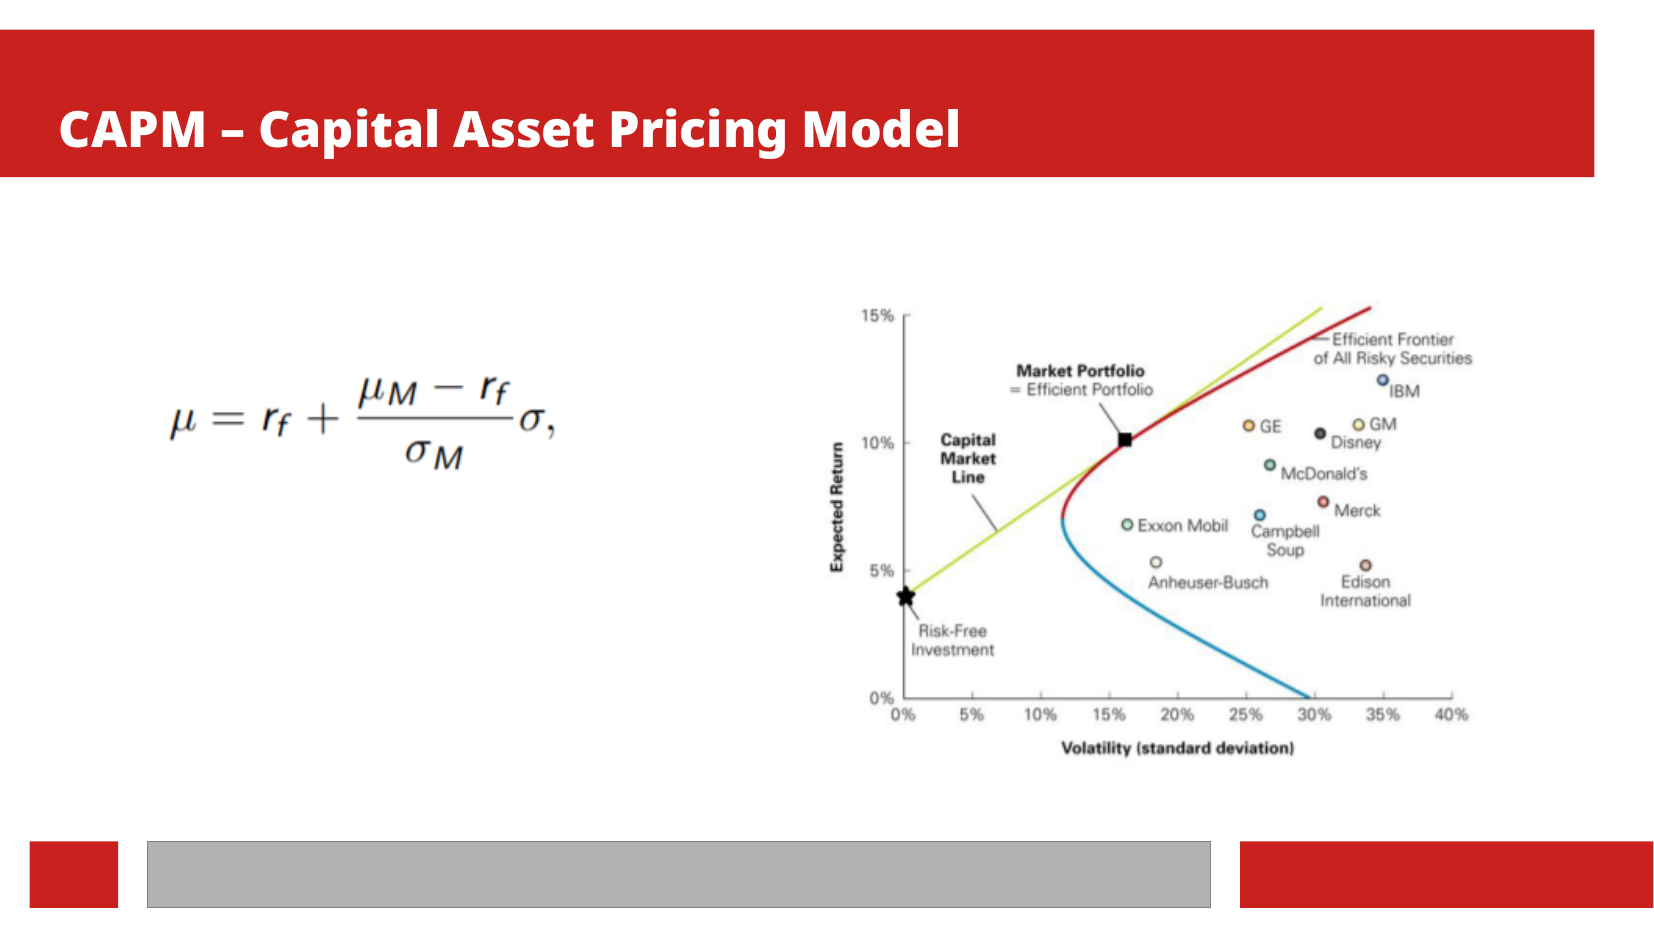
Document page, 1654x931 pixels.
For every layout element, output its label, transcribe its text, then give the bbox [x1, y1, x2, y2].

picture [118, 364, 612, 502]
title CAPM – Capital Asset Pricing Model [59, 44, 1595, 163]
picture [767, 242, 1557, 768]
